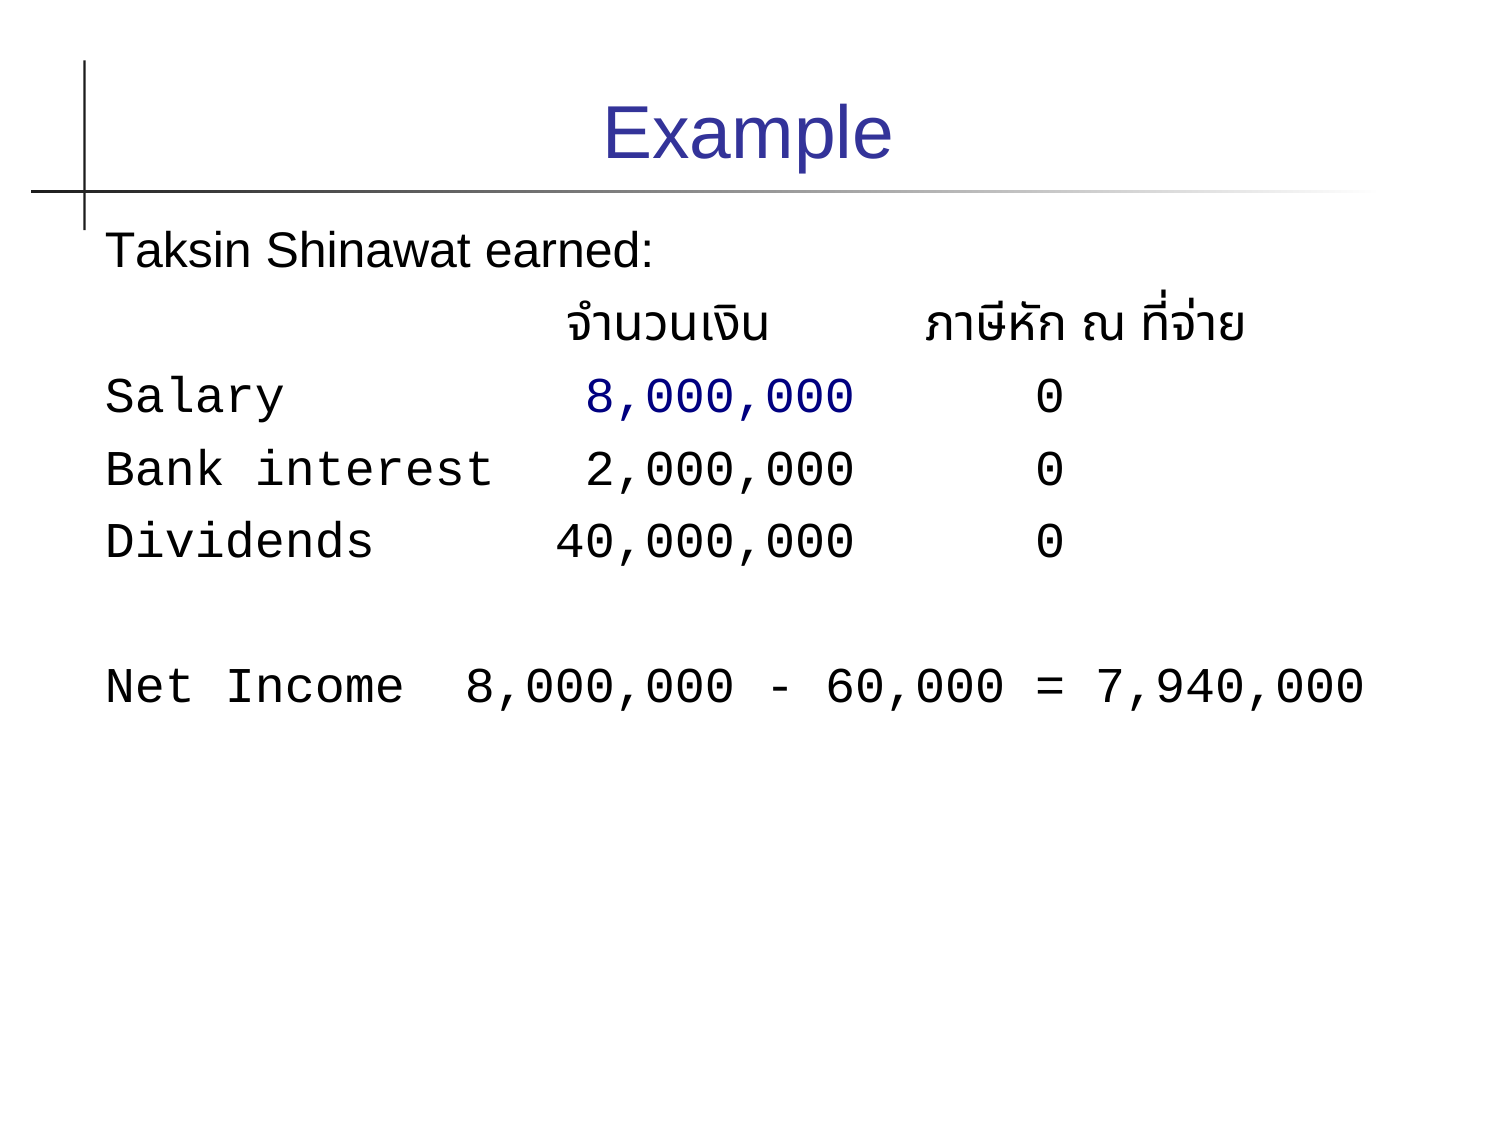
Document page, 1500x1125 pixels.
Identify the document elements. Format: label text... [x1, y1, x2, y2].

list Taksin Shinawat earned: จำนวนเงิน ภาษีหัก ณ ที่จ่าย Salary 8,000,000 0 Bank interest 2,000,000 0 Dividends 40,000,000 0 Net Income 8,000,000 - 60,000 = 7,940,000 [90, 210, 1408, 1111]
title Example [100, 42, 1397, 182]
